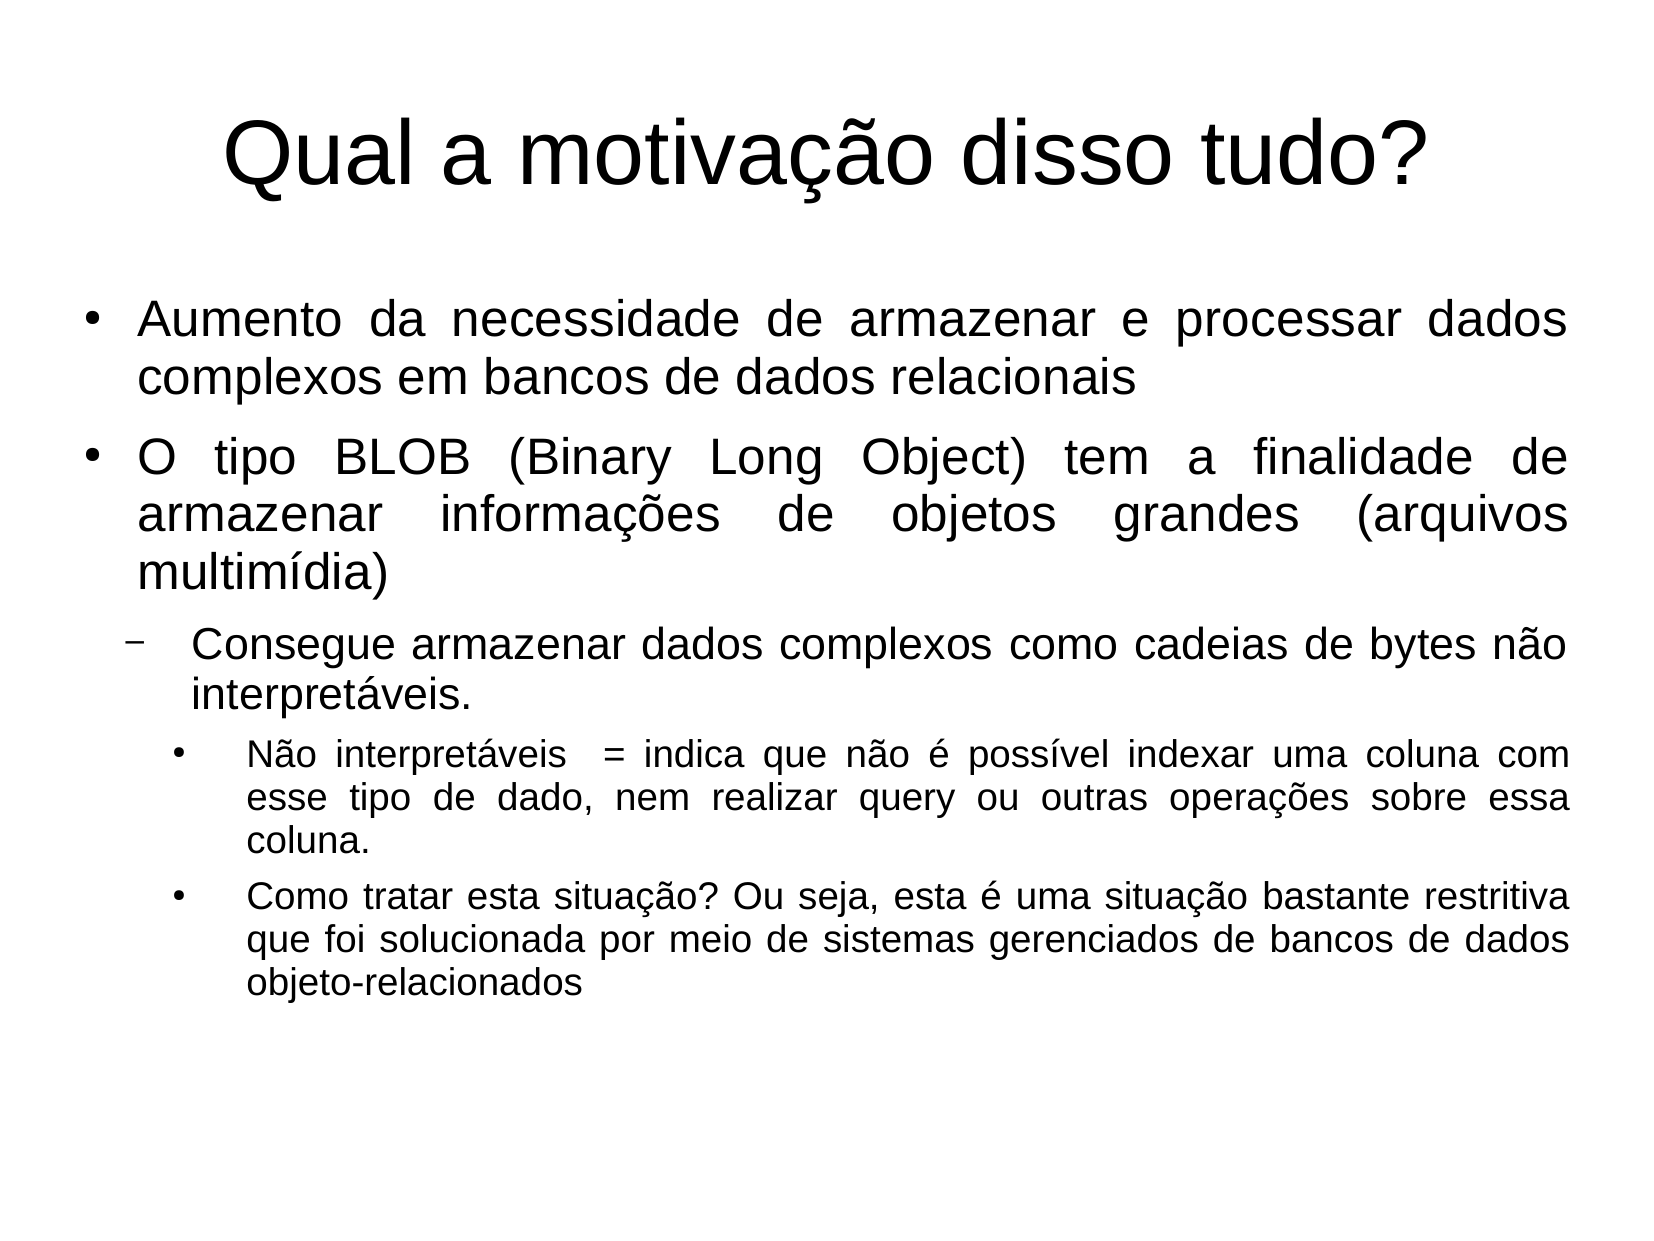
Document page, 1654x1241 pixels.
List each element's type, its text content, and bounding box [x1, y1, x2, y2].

list Aumento da necessidade de armazenar e processar dados complexos em bancos de dados relacionais O tipo BLOB (Binary Long Object) tem a finalidade de armazenar informações de objetos grandes (arquivos multimídia) Consegue armazenar dados complexos como cadeias de bytes não interpretáveis. Não interpretáveis = indica que não é possível indexar uma coluna com esse tipo de dado, nem realizar query ou outras operações sobre essa coluna. Como tratar esta situação? Ou seja, esta é uma situação bastante restritiva que foi solucionada por meio de sistemas gerenciados de bancos de dados objeto-relacionados [82, 290, 1571, 1010]
title Qual a motivação disso tudo? [82, 49, 1571, 257]
